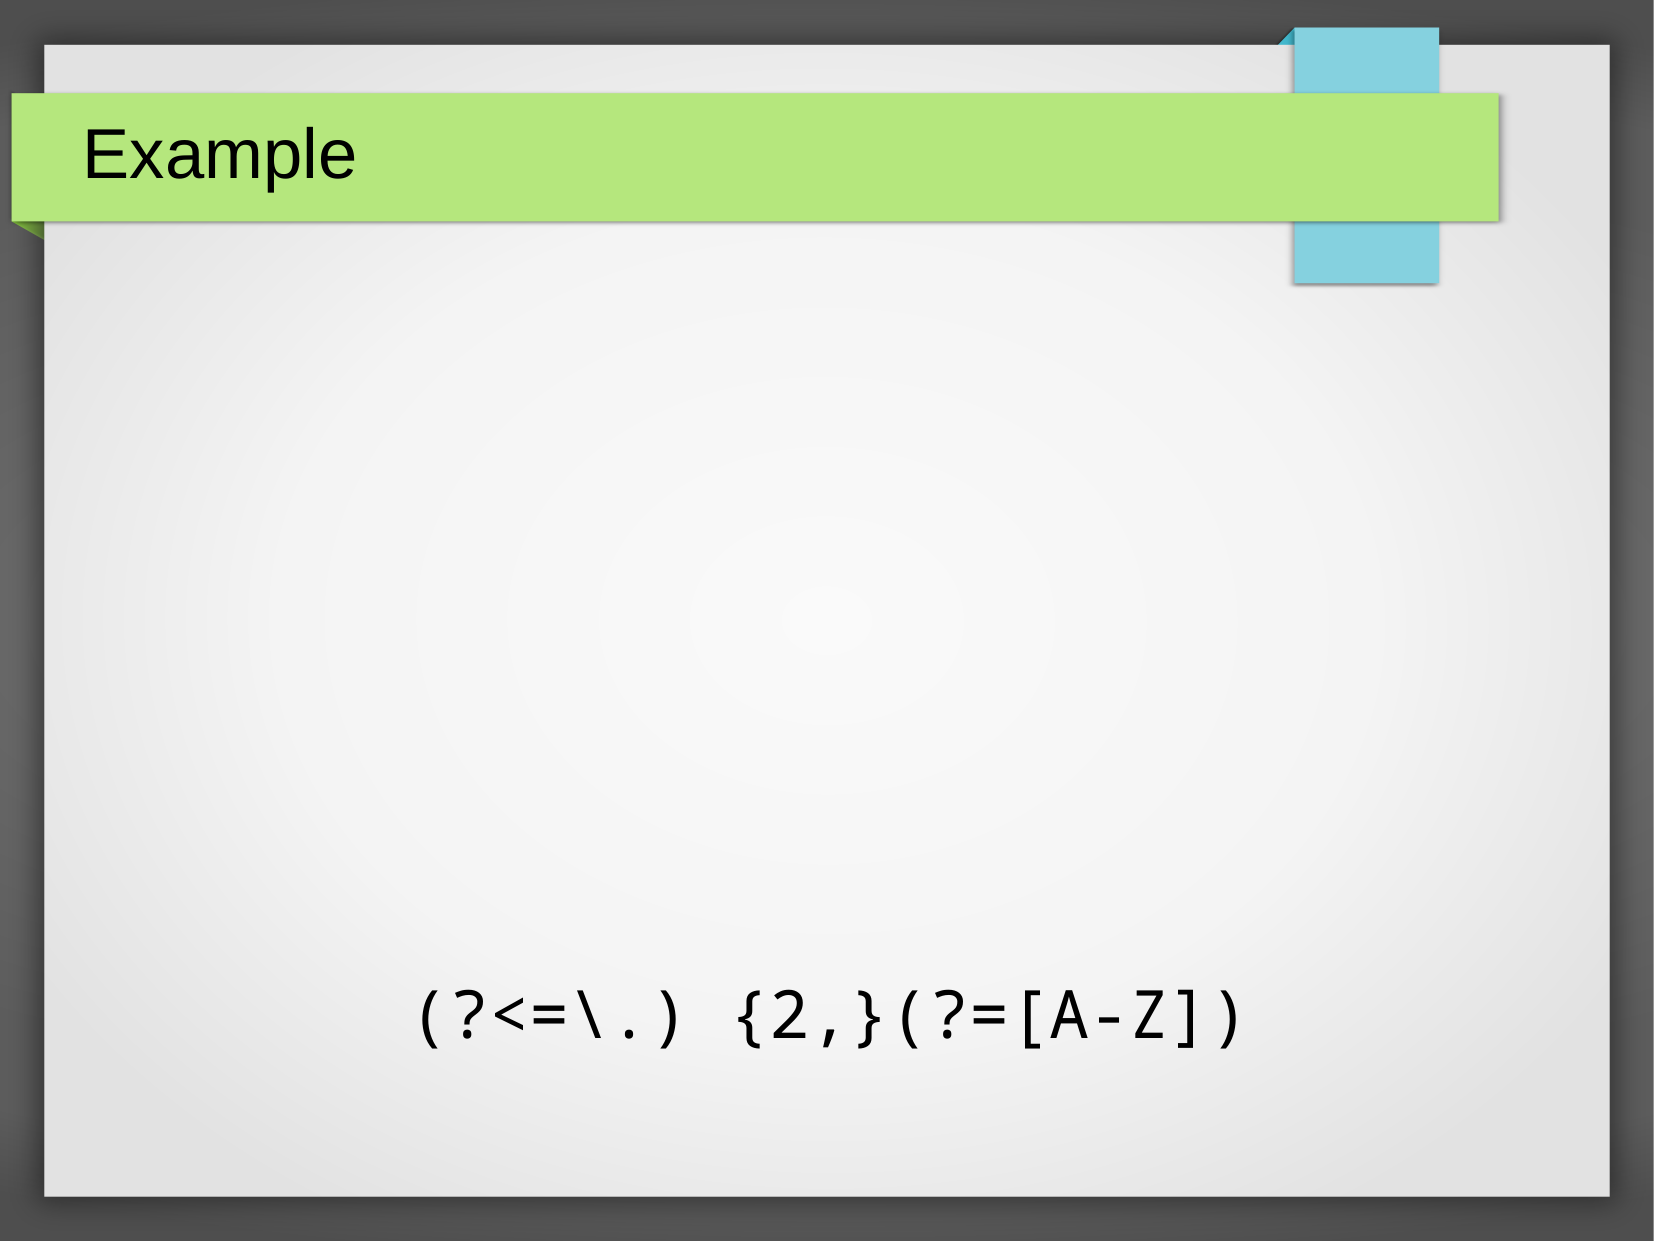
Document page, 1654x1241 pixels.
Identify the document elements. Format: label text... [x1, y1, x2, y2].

text_box (?<=\.) {2,}(?=[A-Z]) [199, 960, 1460, 1053]
picture [0, 0, 1654, 1241]
title Example [82, 94, 1264, 213]
